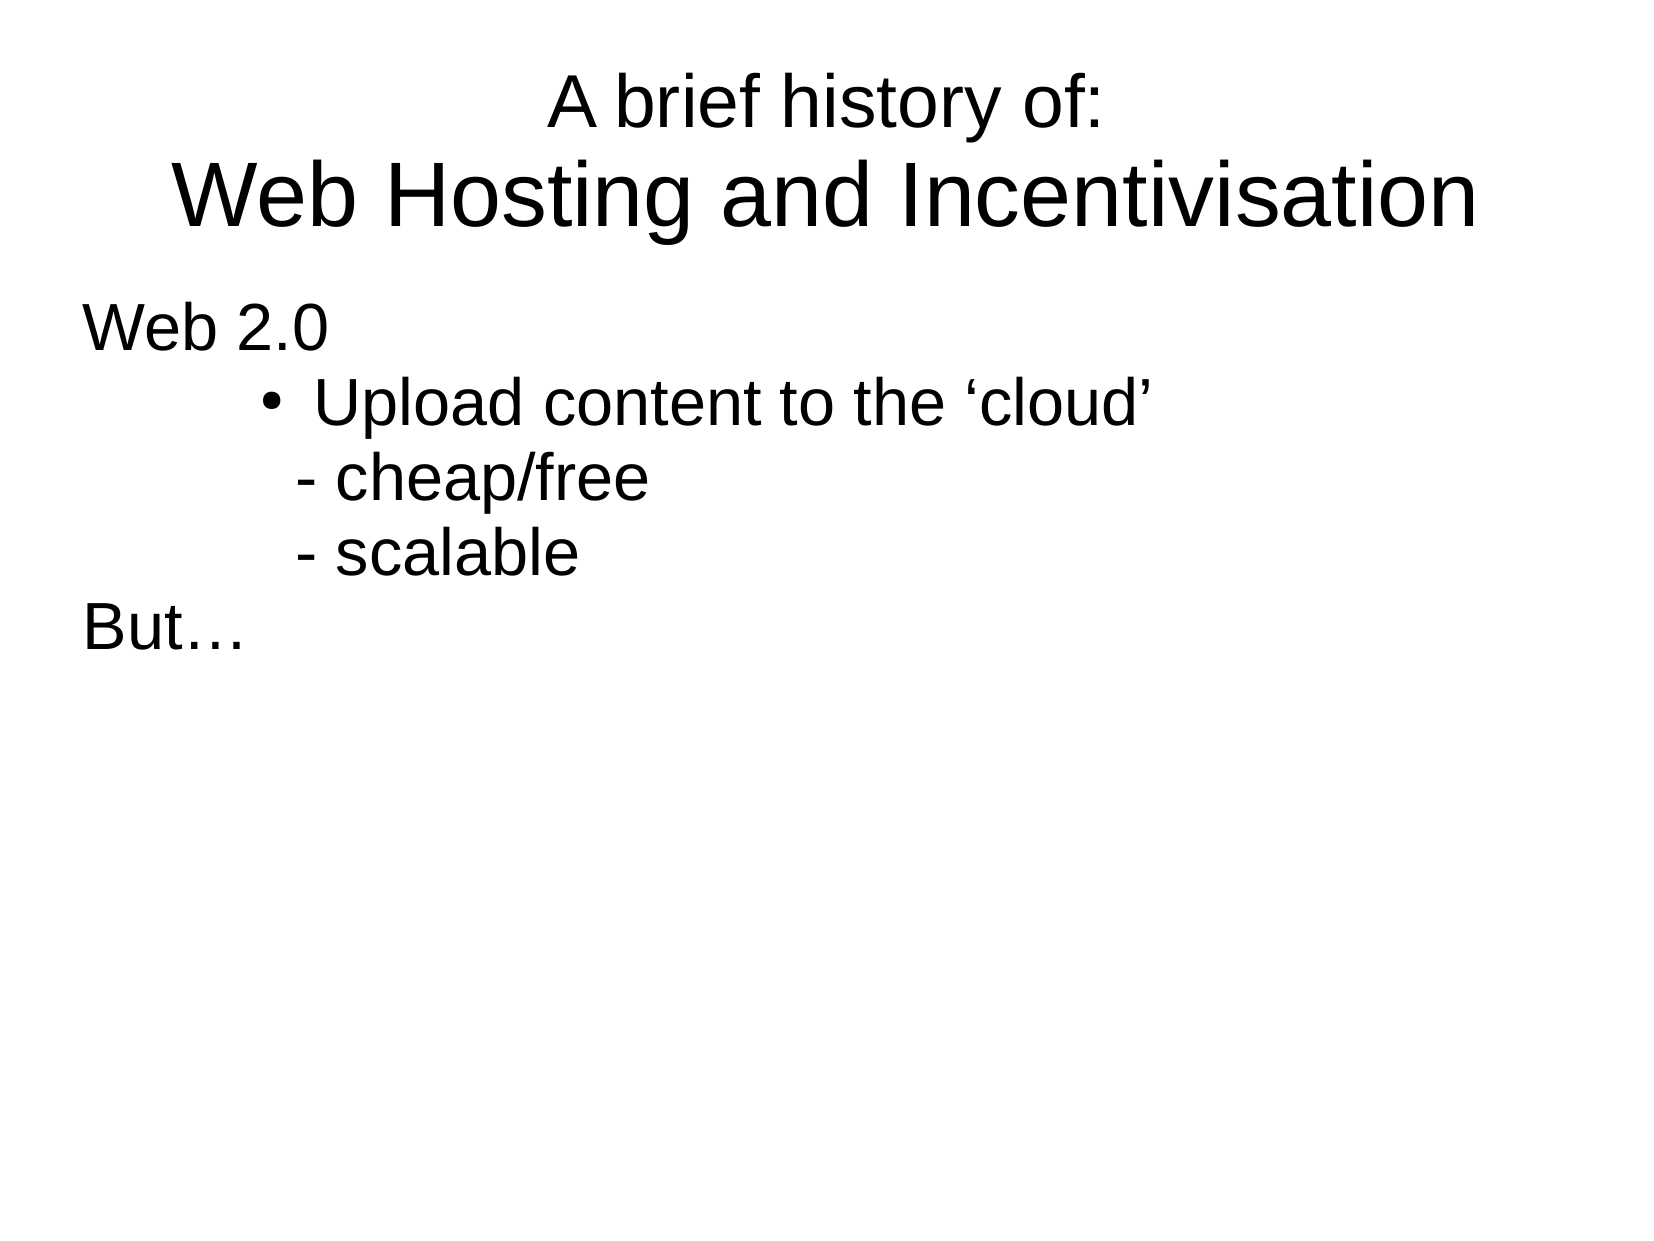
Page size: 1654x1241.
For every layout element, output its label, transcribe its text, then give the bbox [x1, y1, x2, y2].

title A brief history of: Web Hosting and Incentivisation [82, 49, 1571, 257]
subtitle Web 2.0 Upload content to the ‘cloud’ - cheap/free - scalable But… [82, 290, 1571, 1010]
